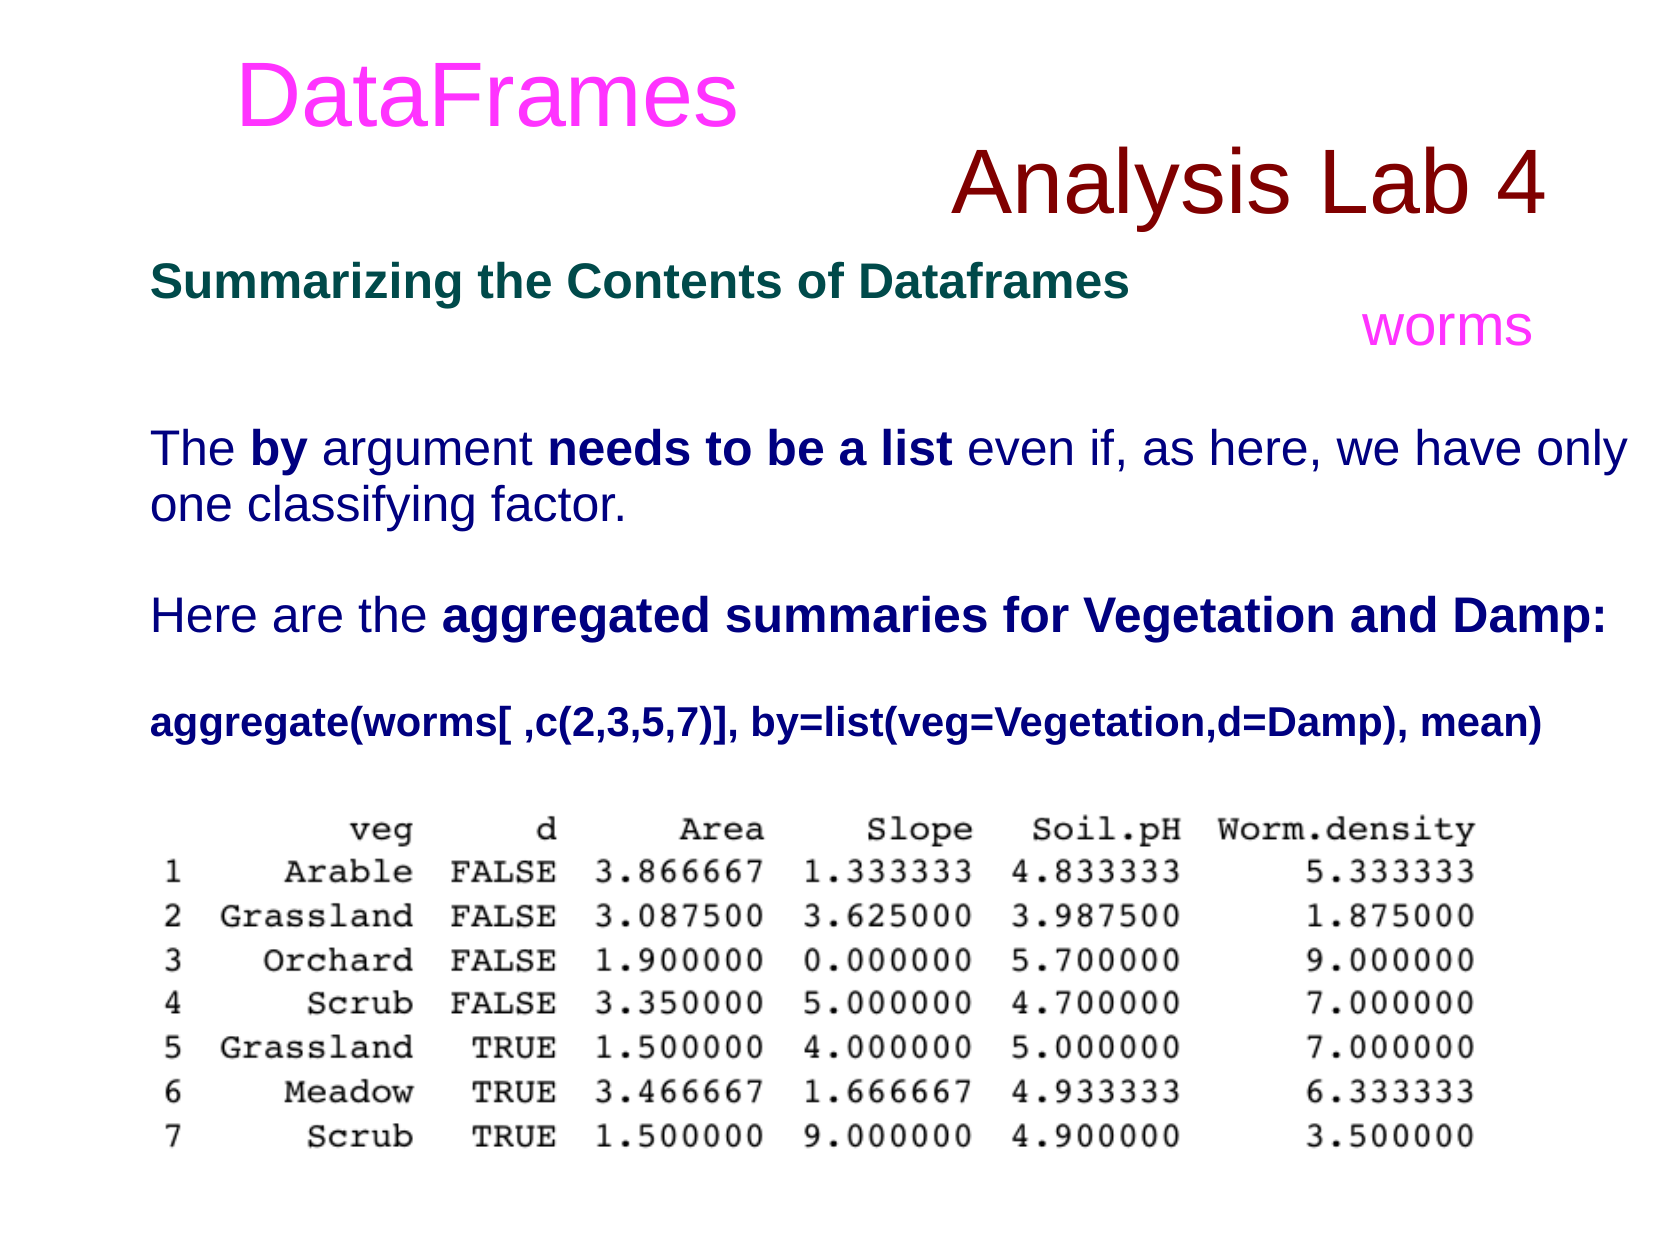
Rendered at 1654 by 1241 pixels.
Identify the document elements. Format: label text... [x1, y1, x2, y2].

title Analysis Lab 4 [931, 77, 1549, 245]
text_box DataFrames [45, 36, 931, 346]
text_box Summarizing the Contents of Dataframes The by argument needs to be a list even if, as here, we have only one classifying factor. Here are the aggregated summaries for Vegetation and Damp: aggregate(worms[ ,c(2,3,5,7)], by=list(veg=Vegetation,d=Damp), mean) [135, 245, 1654, 1241]
picture [145, 790, 1513, 1171]
